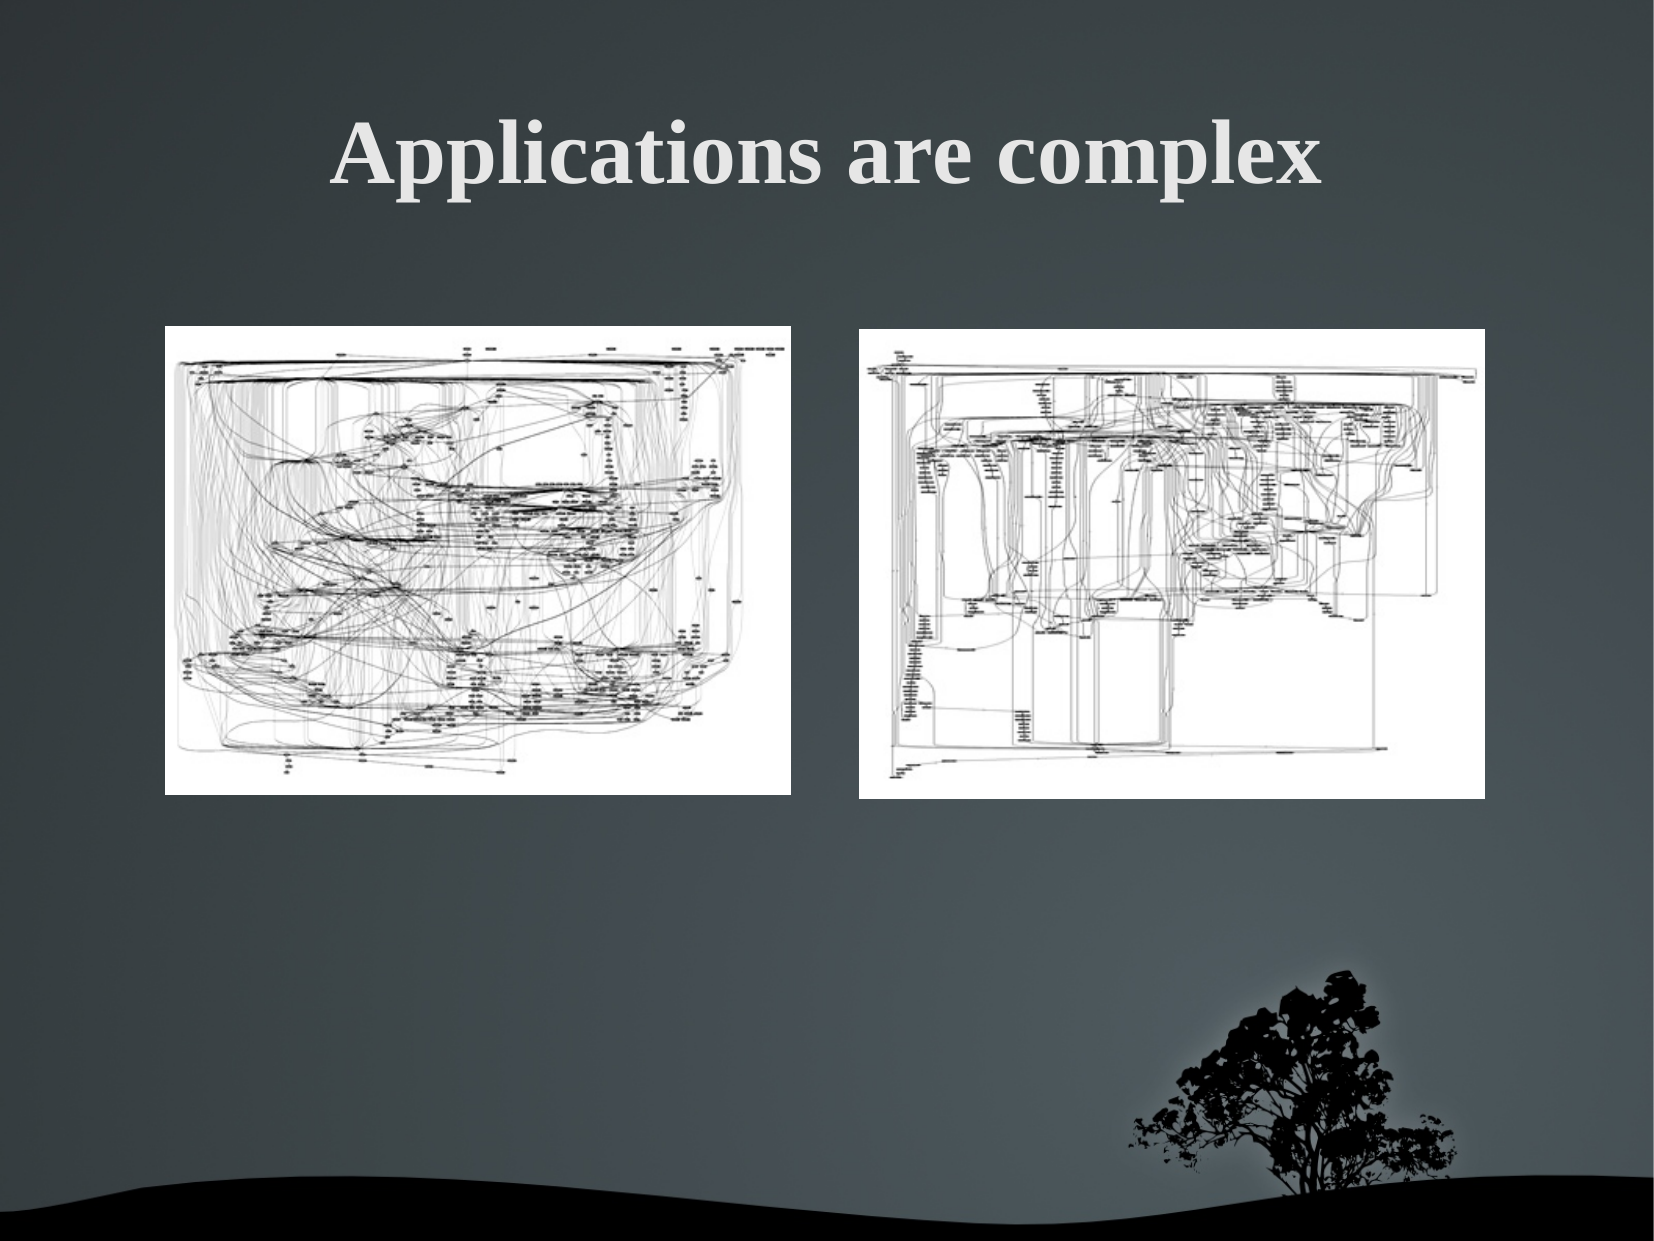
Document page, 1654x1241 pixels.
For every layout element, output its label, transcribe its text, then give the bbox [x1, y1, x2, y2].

picture [0, 0, 1654, 1241]
title Applications are complex [82, 49, 1571, 257]
